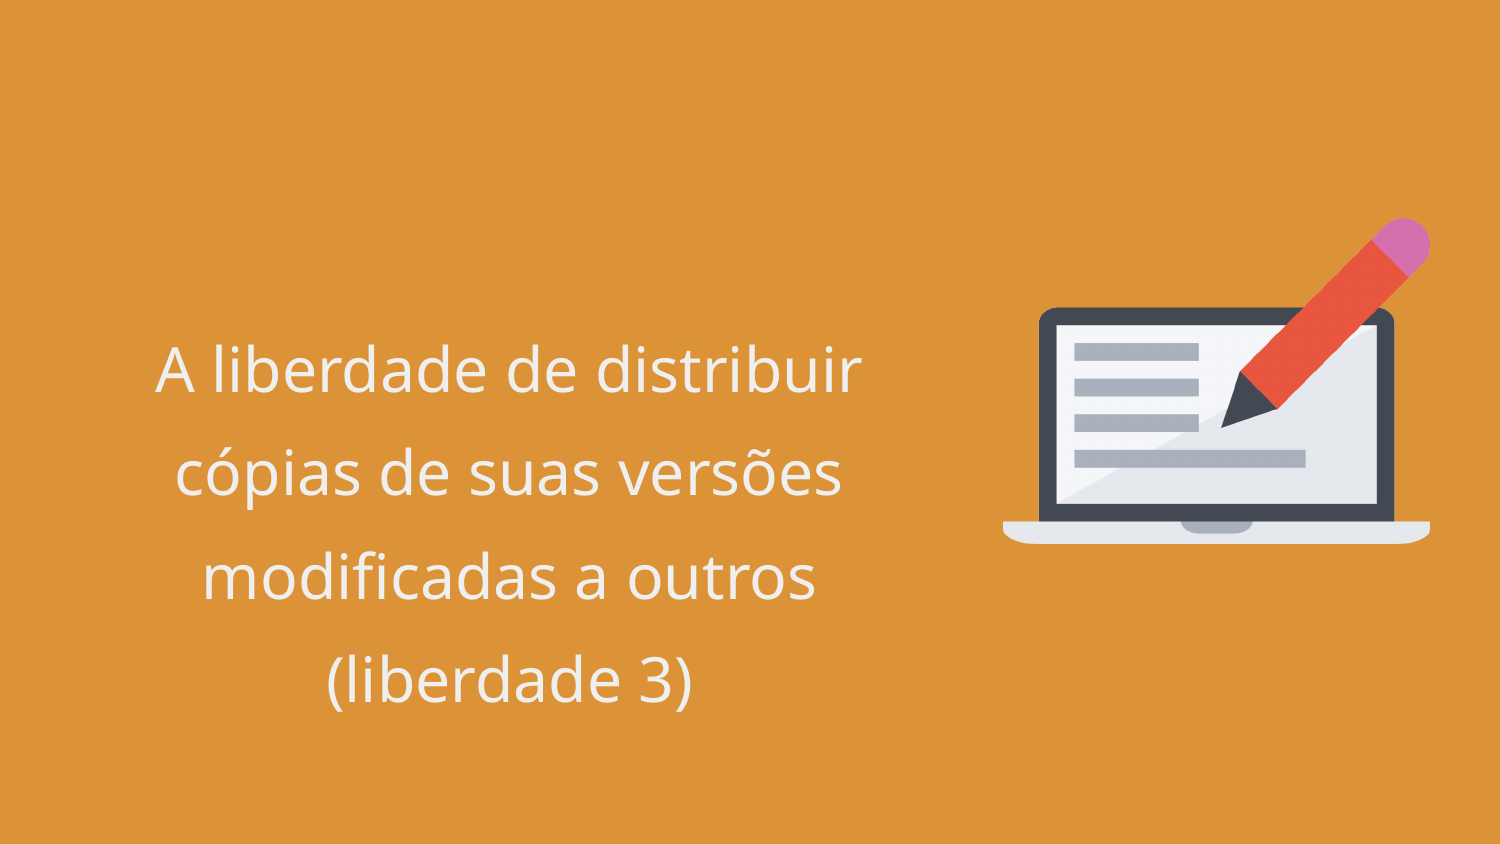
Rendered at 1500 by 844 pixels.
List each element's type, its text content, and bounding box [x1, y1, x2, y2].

text_box A liberdade de distribuir cópias de suas versões modificadas a outros (liberdade 3) [47, 286, 973, 633]
picture [1003, 218, 1430, 544]
